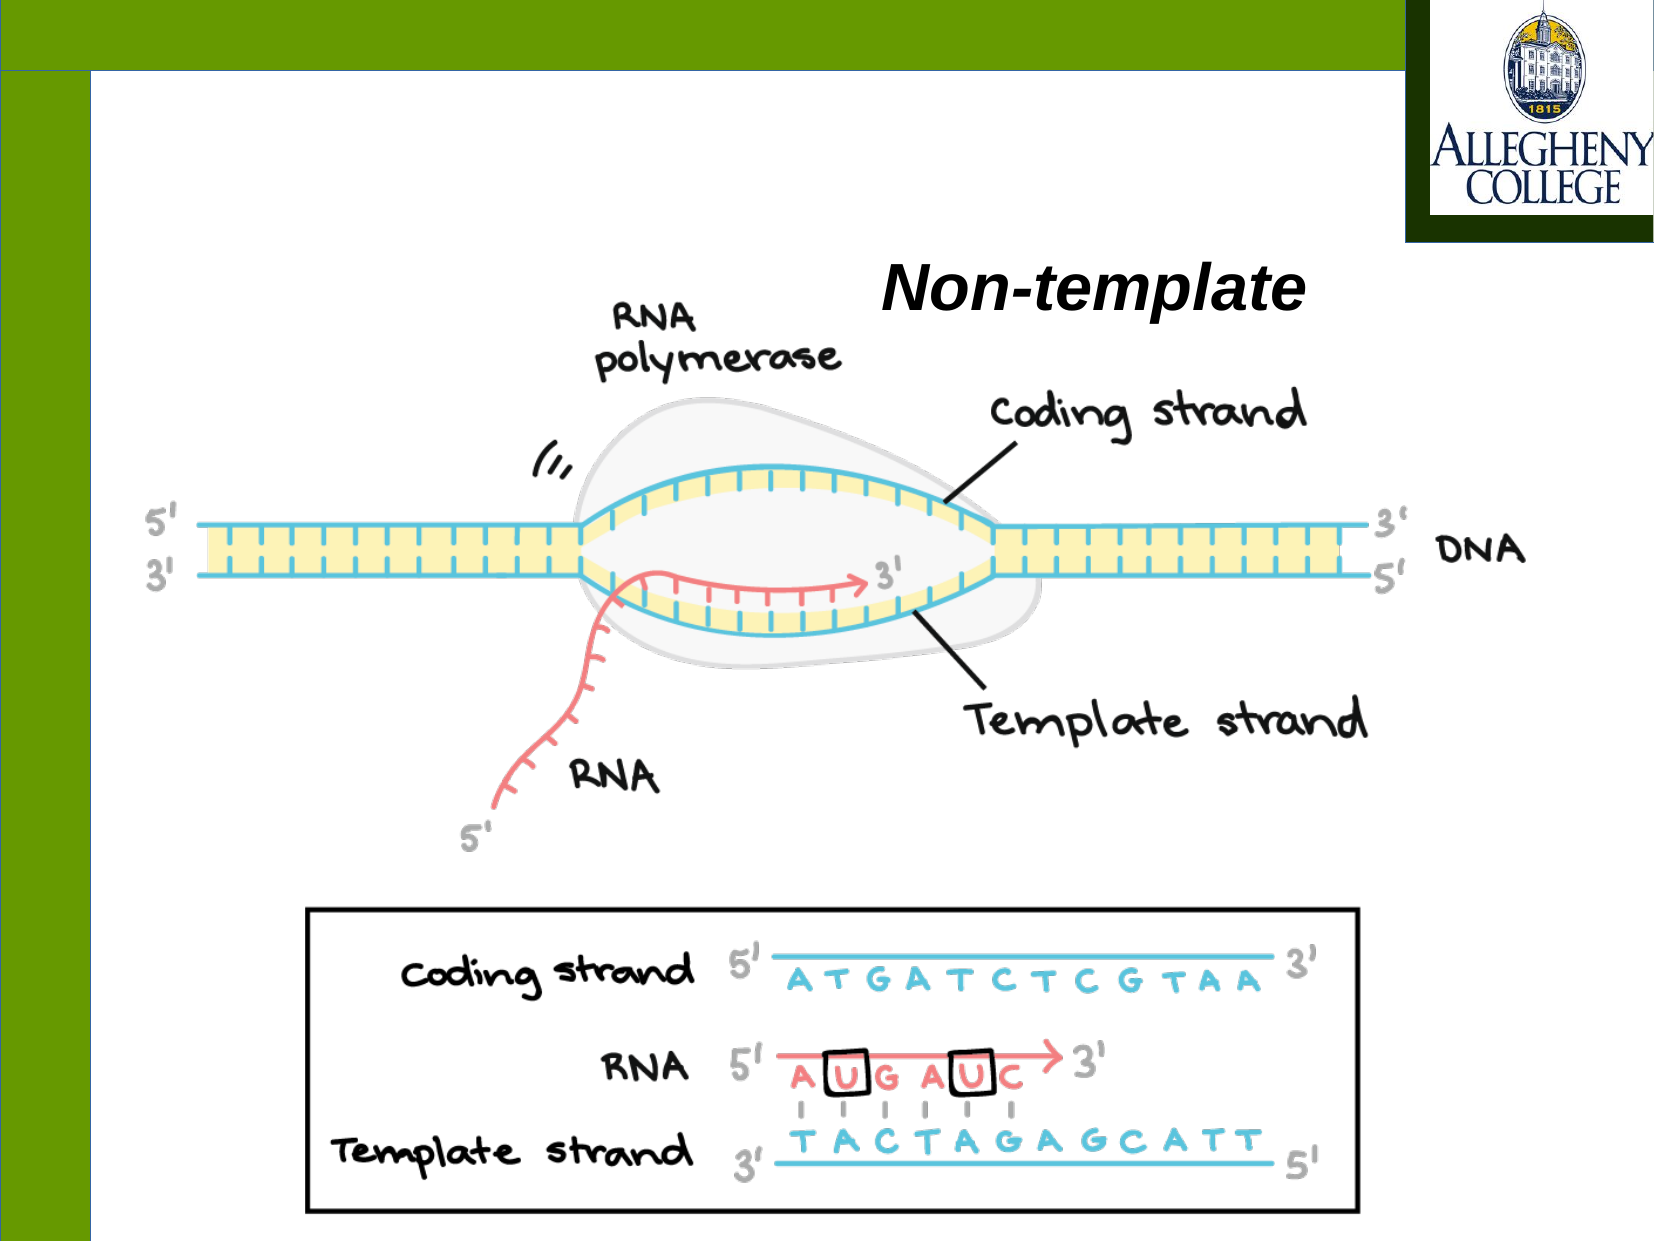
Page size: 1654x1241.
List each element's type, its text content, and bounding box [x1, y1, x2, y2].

text_box [0, 0, 1654, 1241]
text_box Non-template [866, 242, 1467, 333]
picture [91, 285, 1547, 1227]
picture [1430, 0, 1654, 216]
